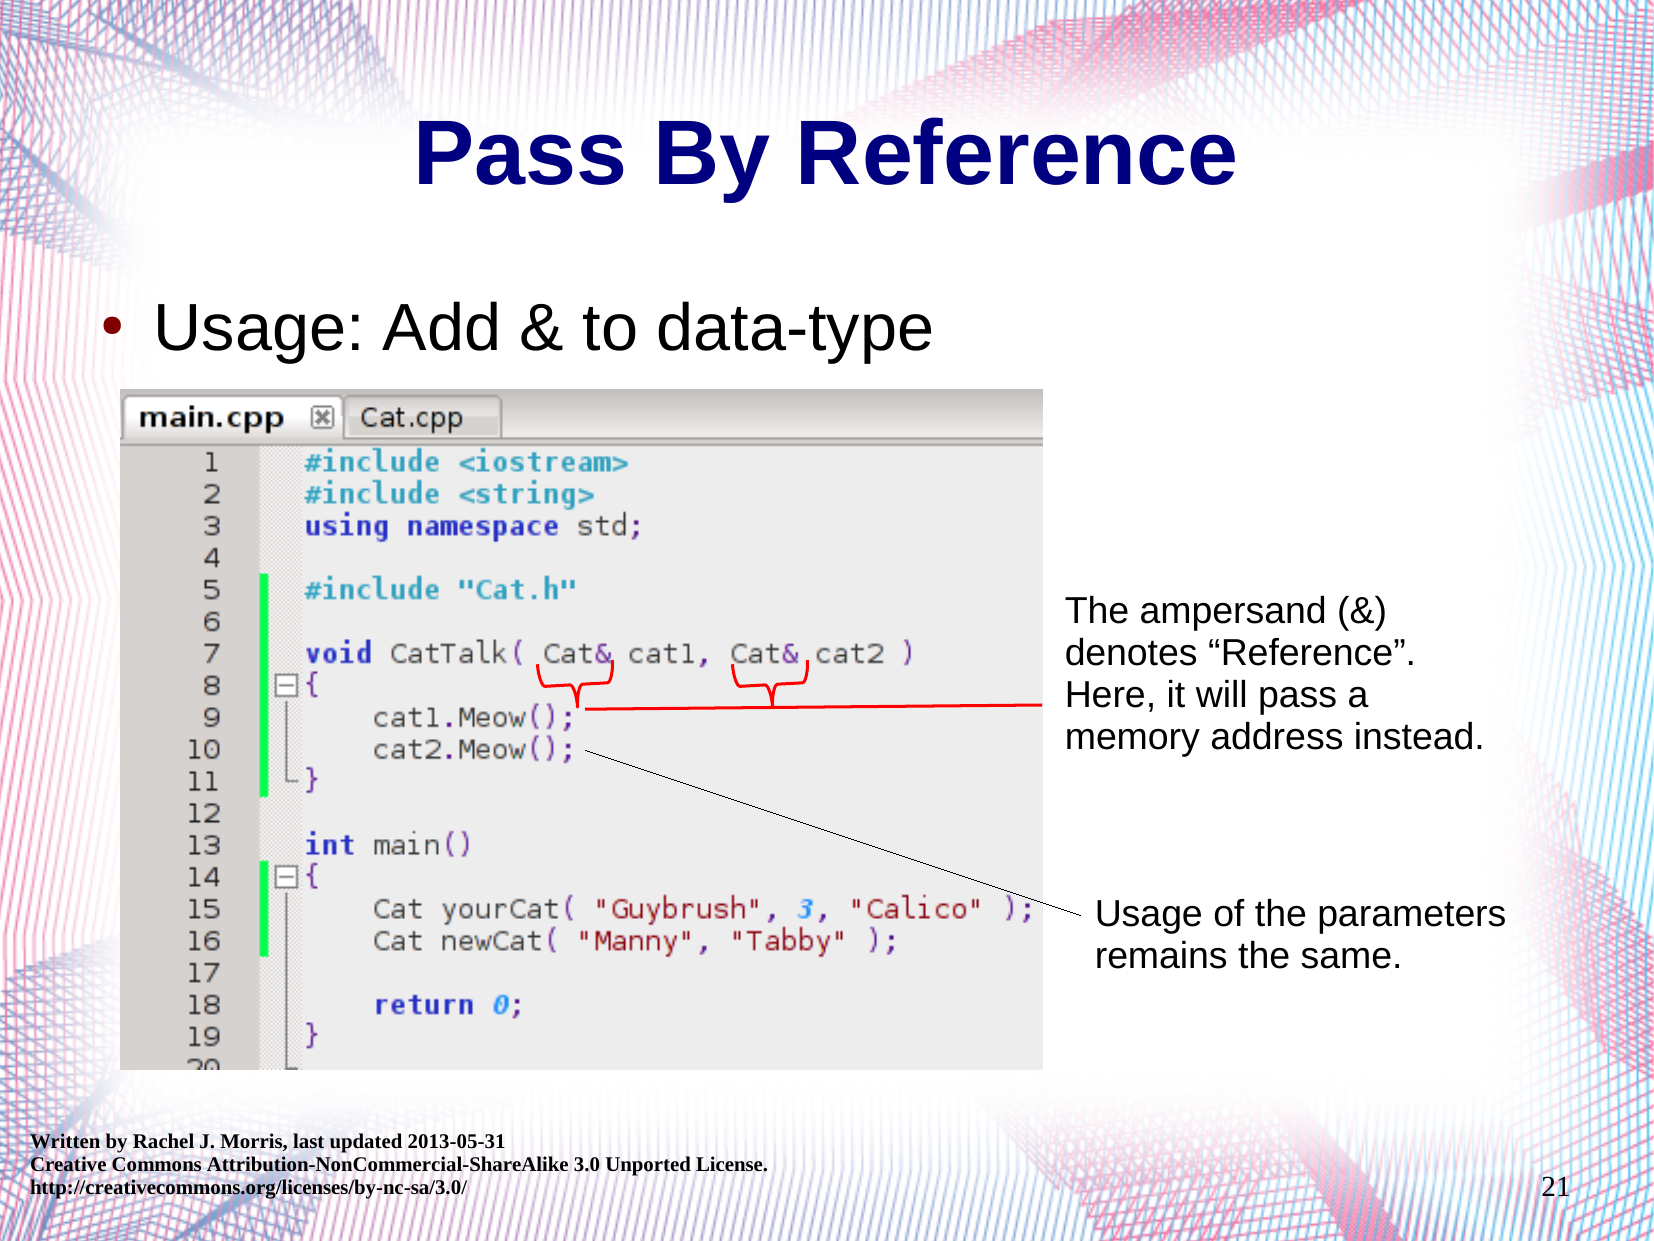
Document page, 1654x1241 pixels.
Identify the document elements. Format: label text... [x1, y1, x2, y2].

text_box The ampersand (&) denotes “Reference”. Here, it will pass a memory address instead. [1050, 582, 1516, 766]
list Usage: Add & to data-type [82, 290, 1571, 1010]
text_box Usage of the parameters remains the same. [1080, 885, 1636, 984]
title Pass By Reference [82, 49, 1571, 257]
picture [0, 0, 1654, 1241]
